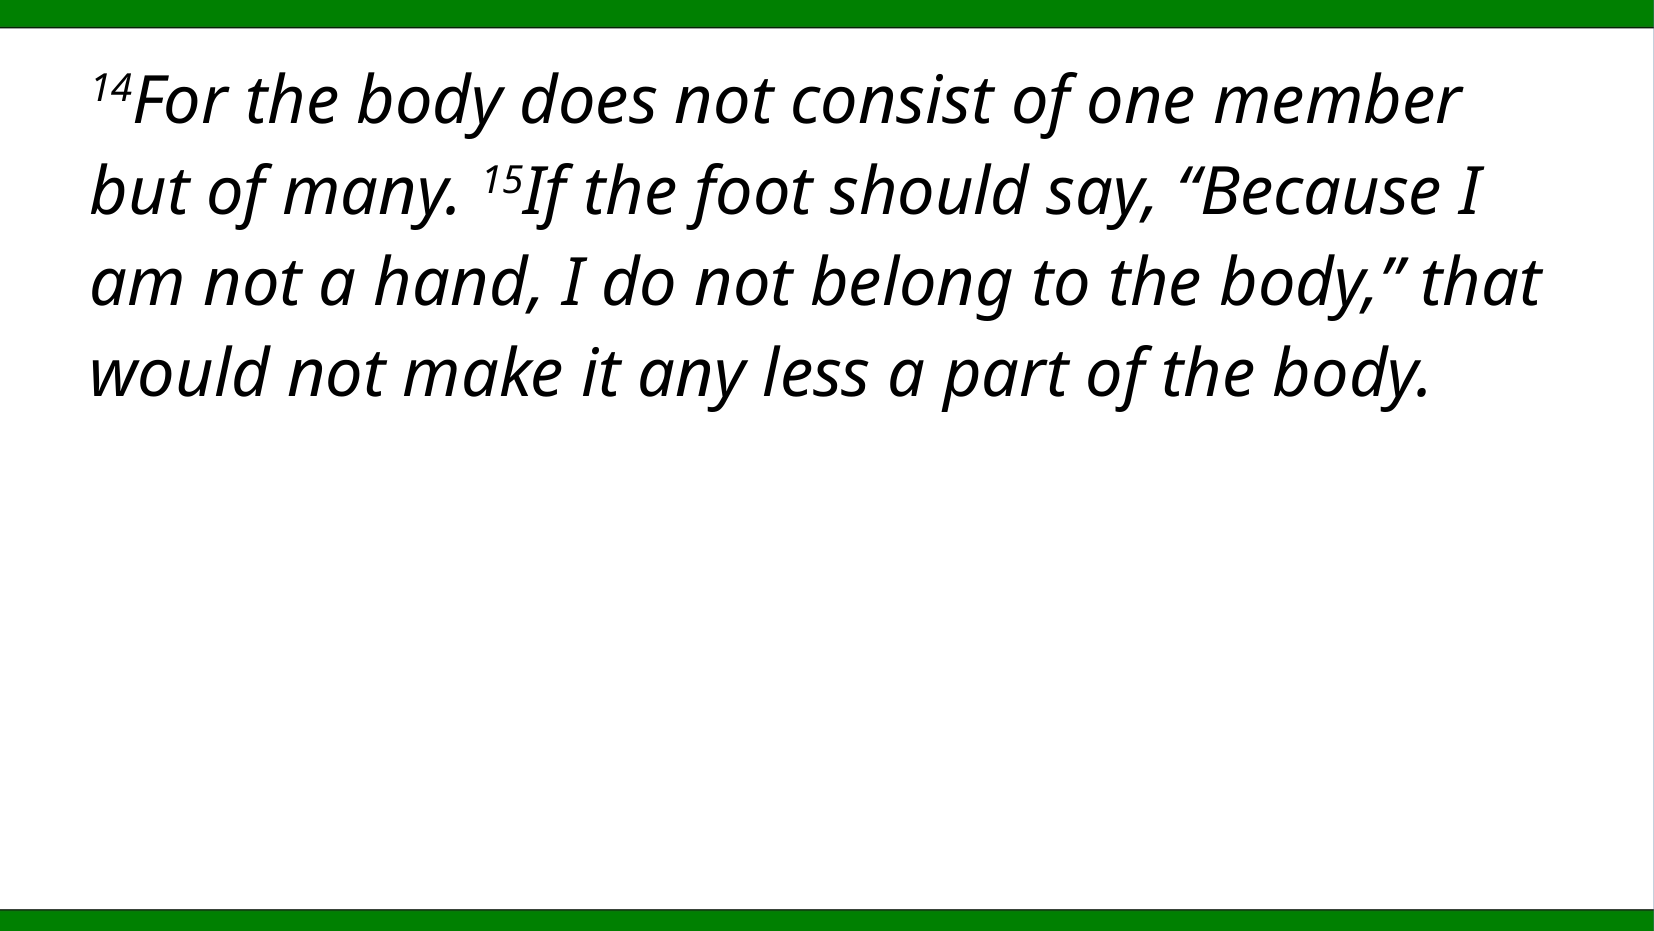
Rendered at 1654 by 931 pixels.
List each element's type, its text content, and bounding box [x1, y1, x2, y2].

picture [0, 0, 1654, 931]
text_box 14For the body does not consist of one member but of many. 15If the foot should say, “Because I am not a hand, I do not belong to the body,” that would not make it any less a part of the body. [75, 45, 1591, 436]
